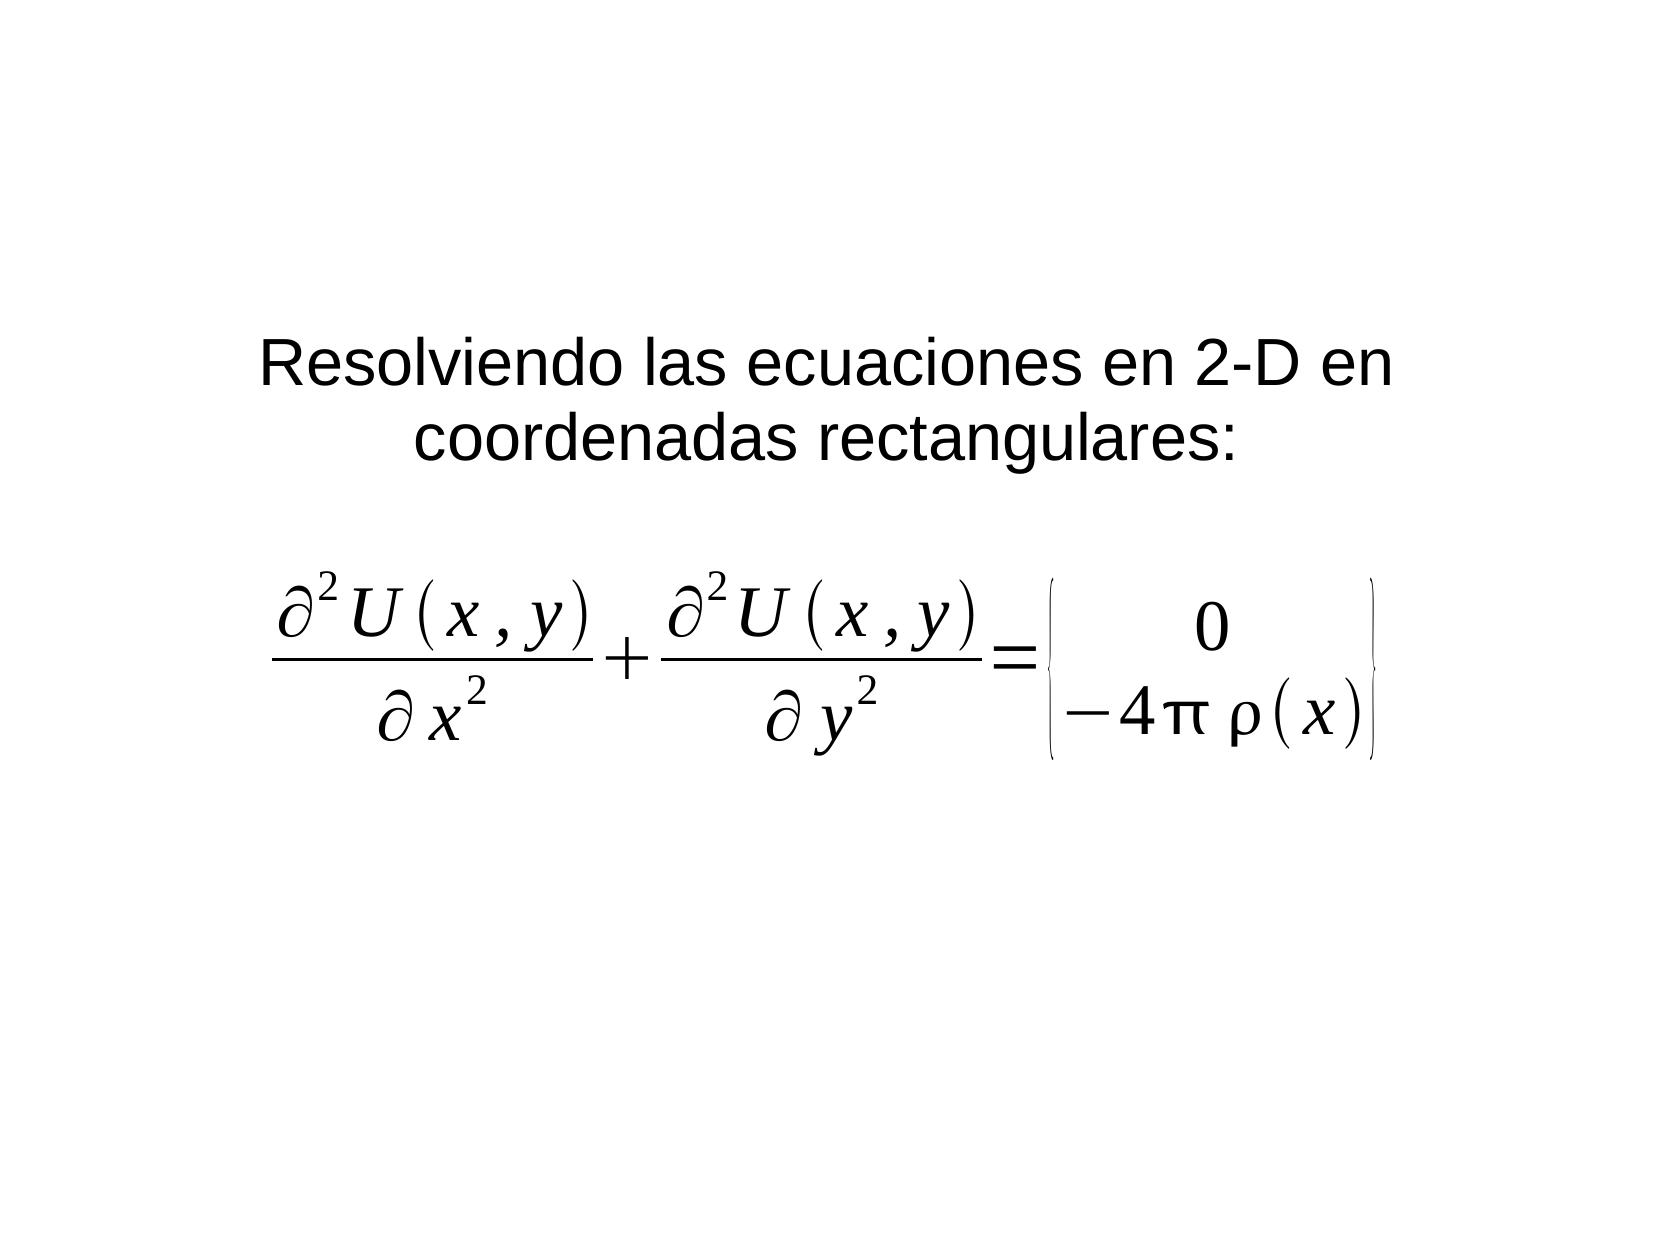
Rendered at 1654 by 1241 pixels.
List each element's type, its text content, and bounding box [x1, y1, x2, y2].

subtitle Resolviendo las ecuaciones en 2-D en coordenadas rectangulares: [82, 297, 1571, 502]
chart [262, 561, 1388, 761]
